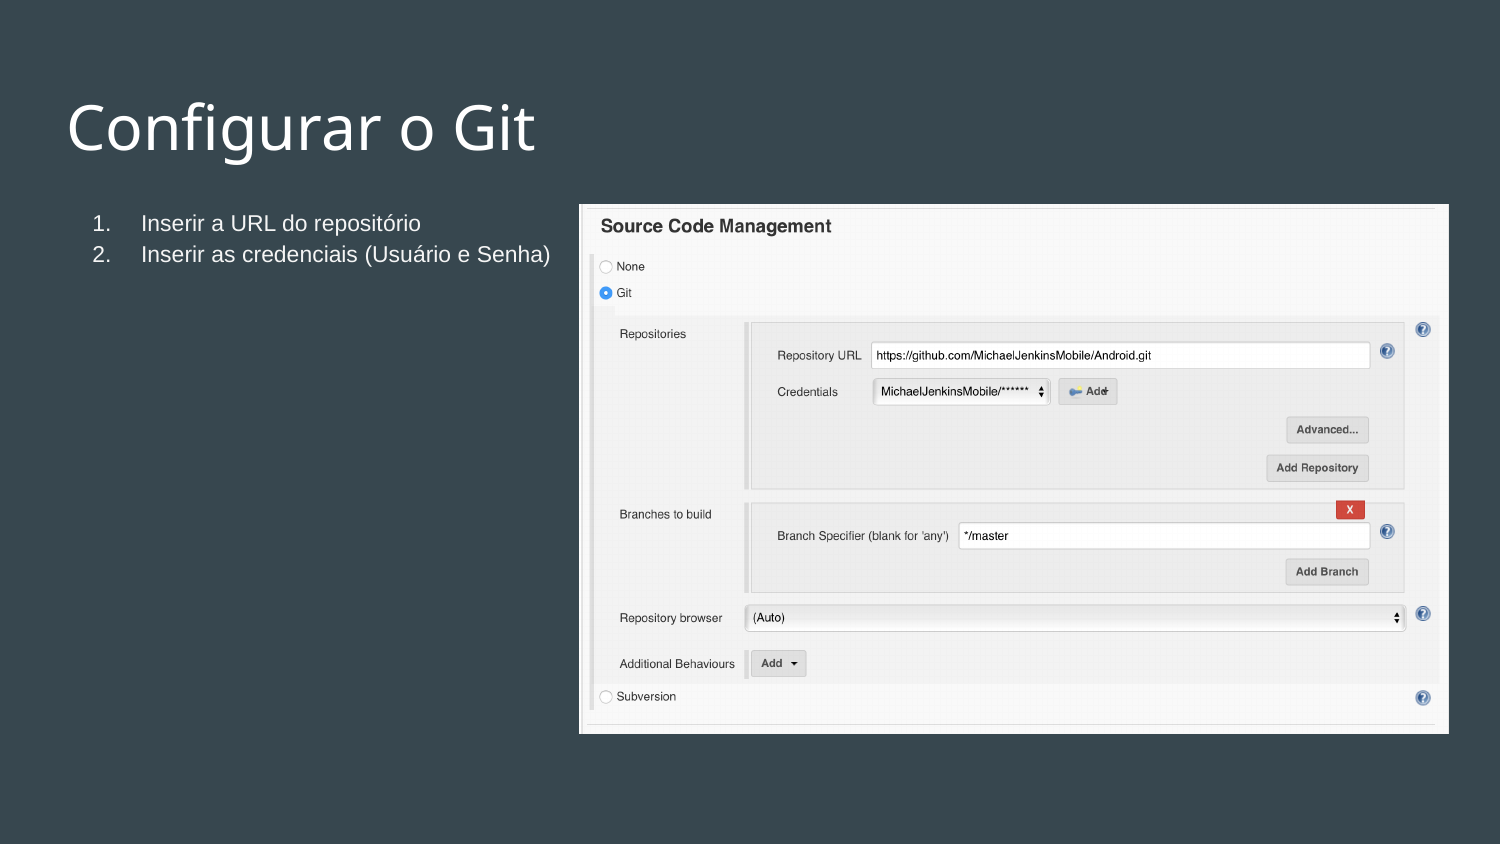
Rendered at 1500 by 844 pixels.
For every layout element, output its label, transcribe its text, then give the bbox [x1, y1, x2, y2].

title Configurar o Git [51, 72, 1449, 167]
picture [579, 204, 1449, 734]
list Inserir a URL do repositório Inserir as credenciais (Usuário e Senha) [51, 189, 1449, 750]
